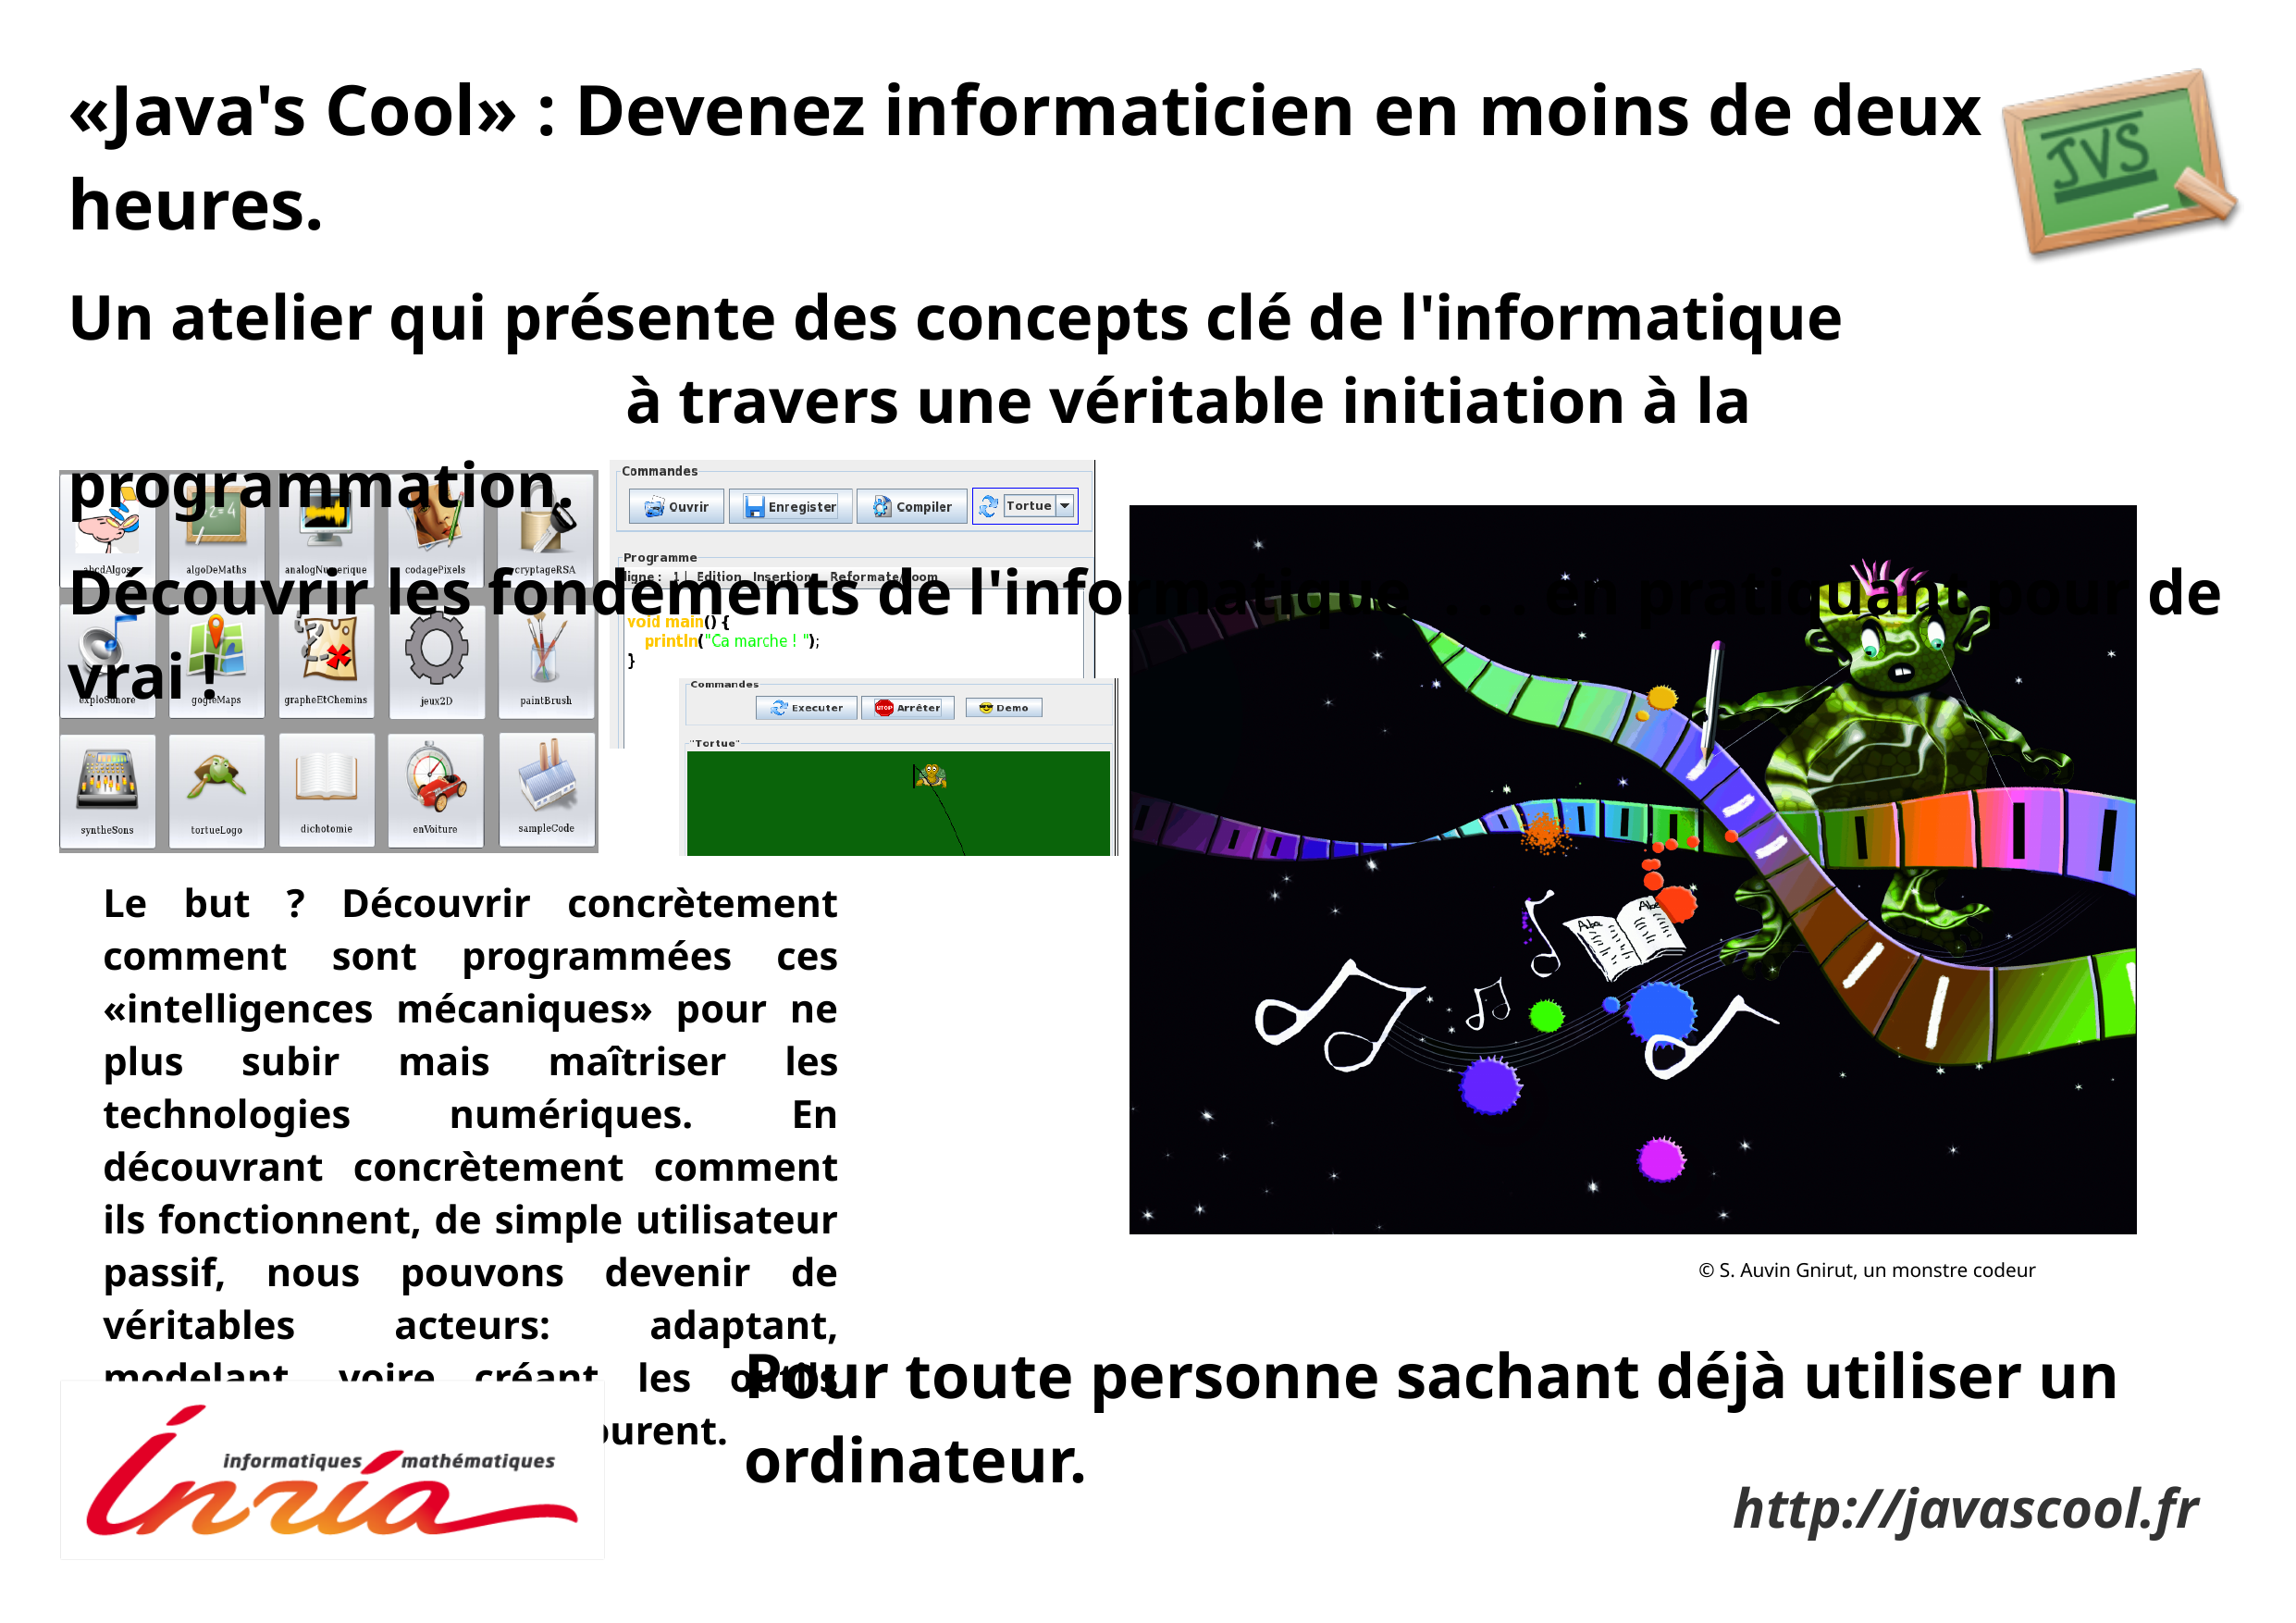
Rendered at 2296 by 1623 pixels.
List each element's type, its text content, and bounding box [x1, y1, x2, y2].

text_box Le but ? Découvrir concrètement comment sont programmées ces «intelligences mécaniques» pour ne plus subir mais maîtriser les technologies numériques. En découvrant concrètement comment ils fonctionnent, de simple utilisateur passif, nous pouvons devenir de véritables acteurs: adaptant, modelant, voire créant les outils numériques qui nous entourent. [89, 869, 853, 1408]
text_box «Java's Cool» : Devenez informaticien en moins de deux heures. Un atelier qui présente des concepts clé de l'informatique à travers une véritable initiation à la programmation. Découvrir les fondements de l'informatique . . . en pratiquant pour de vrai ! [54, 55, 2240, 506]
text_box http://javascool.fr [1720, 1463, 2222, 1547]
picture [55, 1372, 611, 1565]
picture [1129, 506, 2137, 1235]
text_box Pour toute personne sachant déjà utiliser un ordinateur. [730, 1326, 2243, 1420]
picture [1997, 50, 2244, 298]
text_box © S. Auvin Gnirut, un monstre codeur [1685, 1249, 2191, 1305]
picture [59, 506, 1118, 856]
